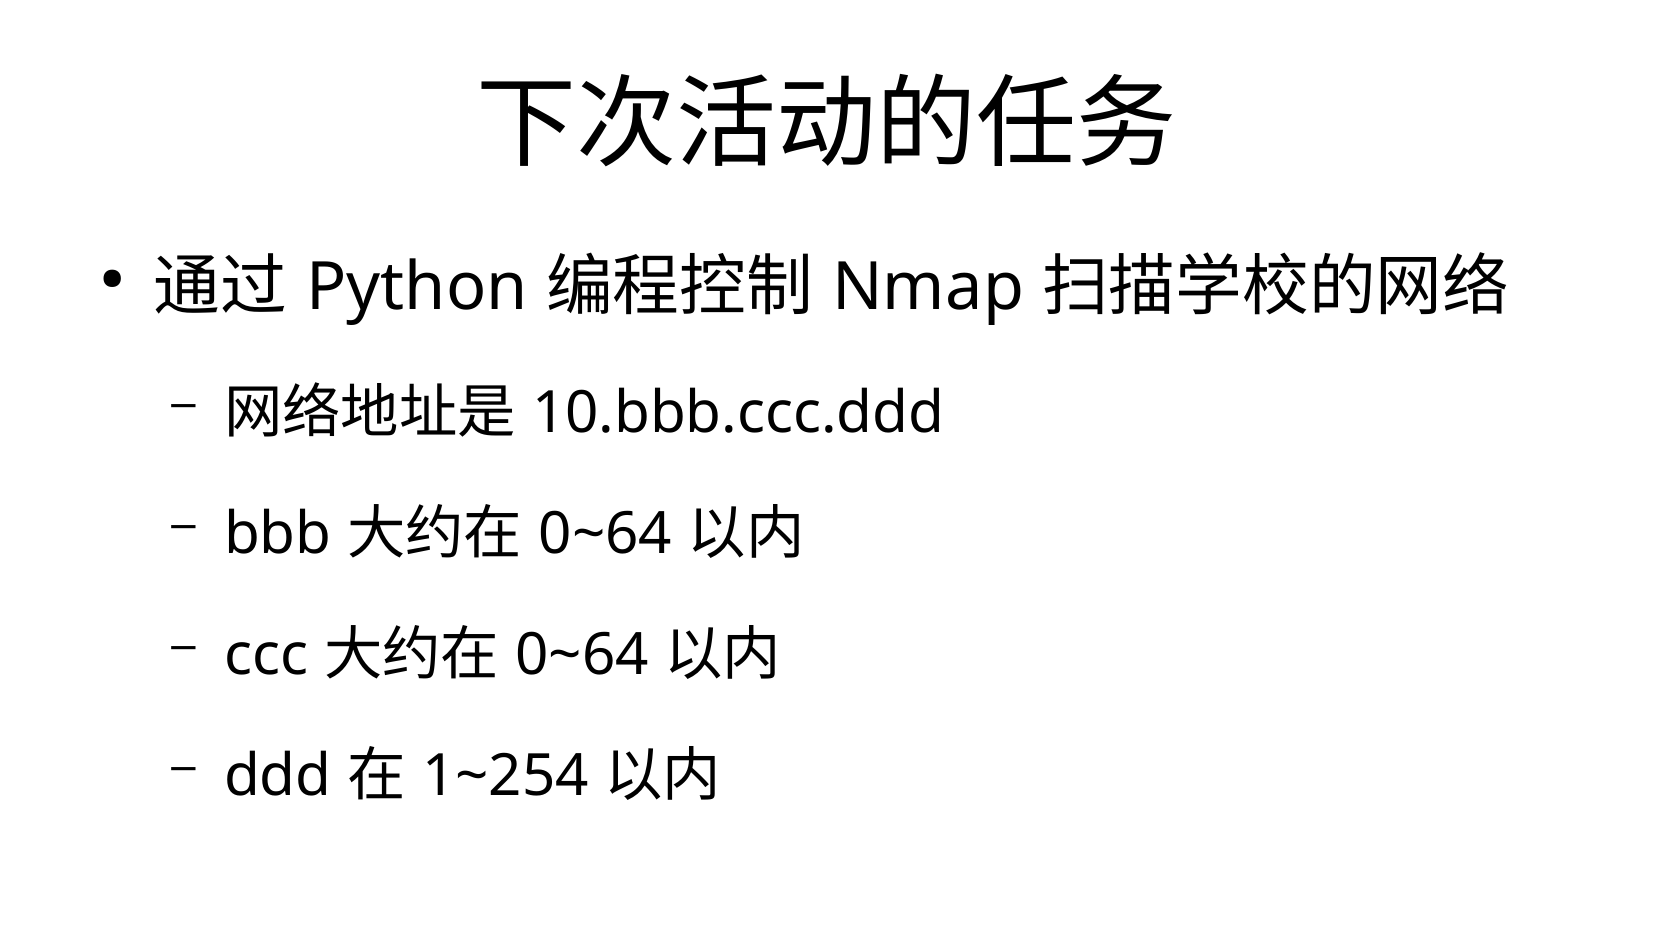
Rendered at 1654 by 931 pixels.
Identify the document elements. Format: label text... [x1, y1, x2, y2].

list 通过Python编程控制Nmap扫描学校的网络 网络地址是10.bbb.ccc.ddd bbb大约在0~64以内 ccc大约在0~64以内 ddd在1~254以内 [82, 217, 1571, 931]
title 下次活动的任务 [82, 37, 1571, 193]
